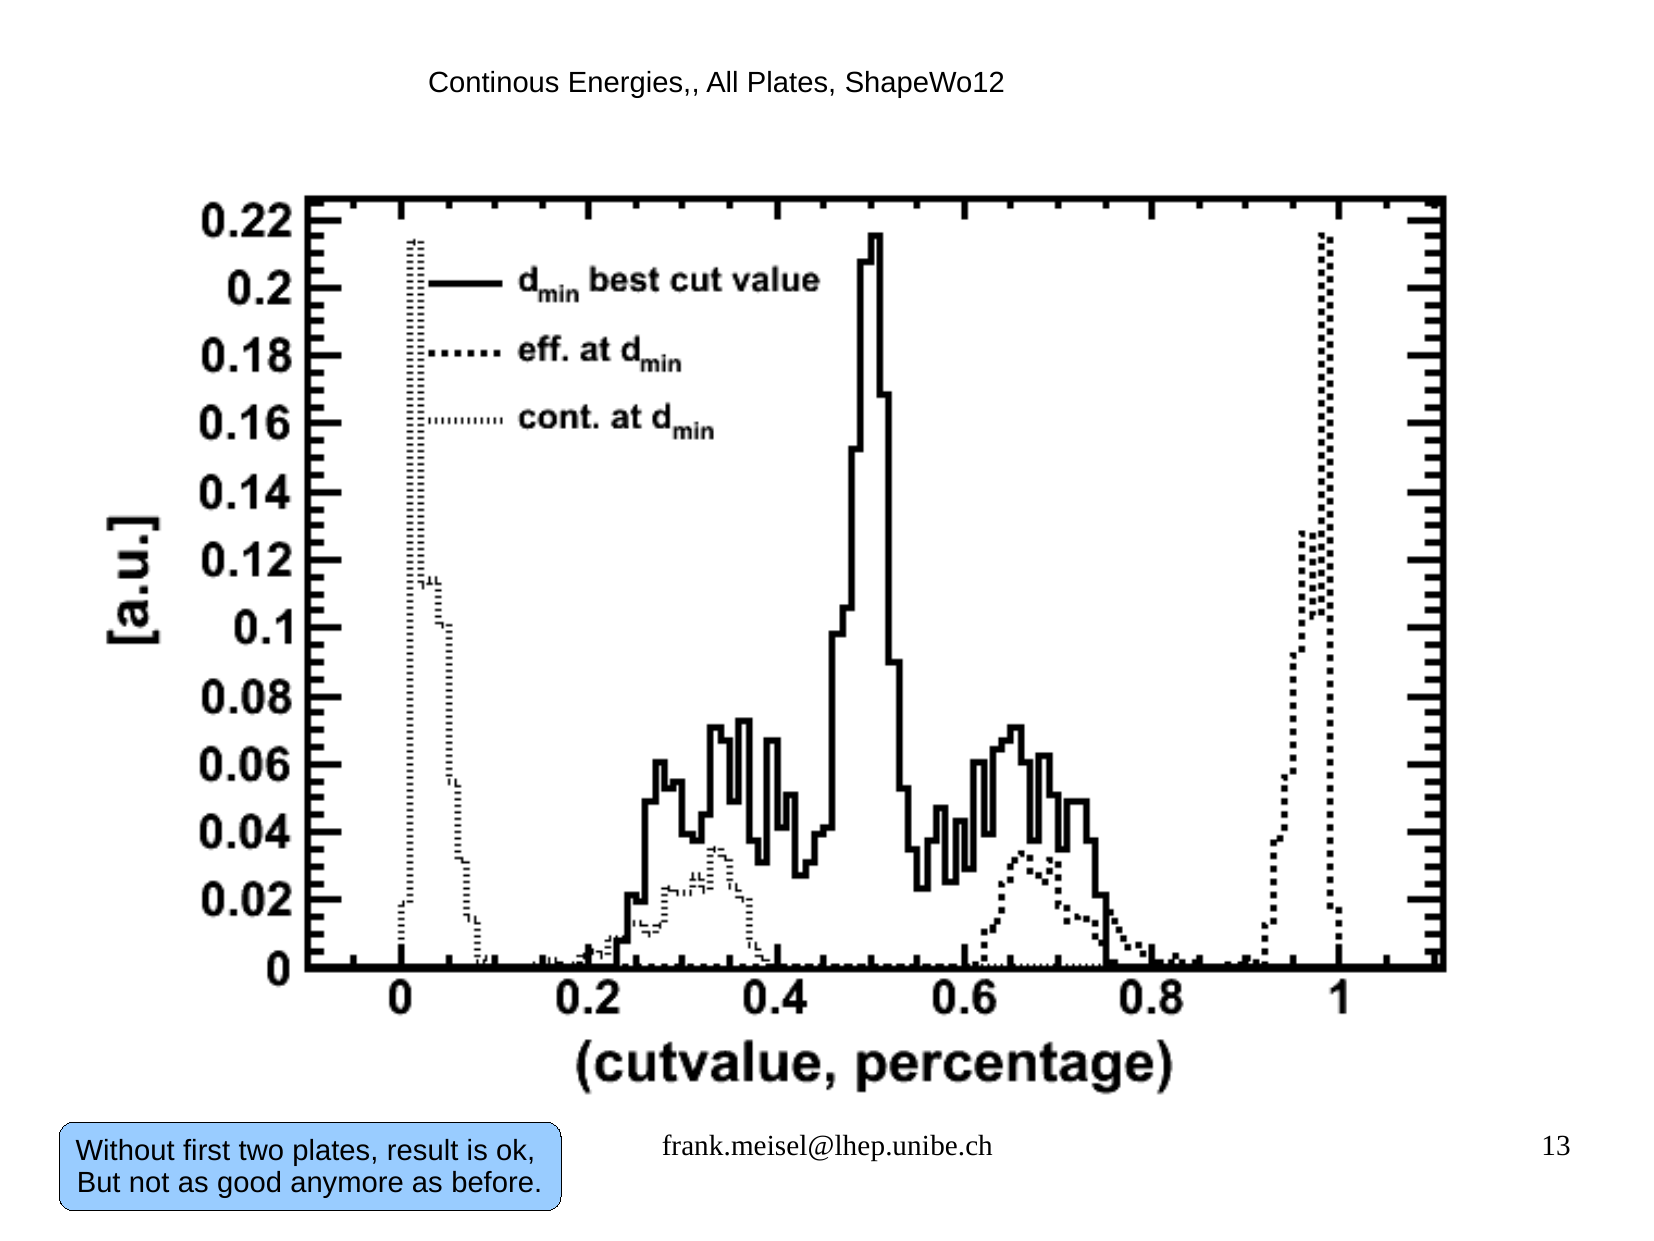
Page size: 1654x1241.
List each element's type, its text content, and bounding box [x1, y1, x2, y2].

title All Energies, All Shapes, All Plates [82, 49, 1571, 96]
picture [81, 96, 1595, 1123]
text_box Without first two plates, result is ok, But not as good anymore as before. [59, 1122, 562, 1211]
text_box Continous Energies,, All Plates, ShapeWo12 [413, 59, 1506, 107]
